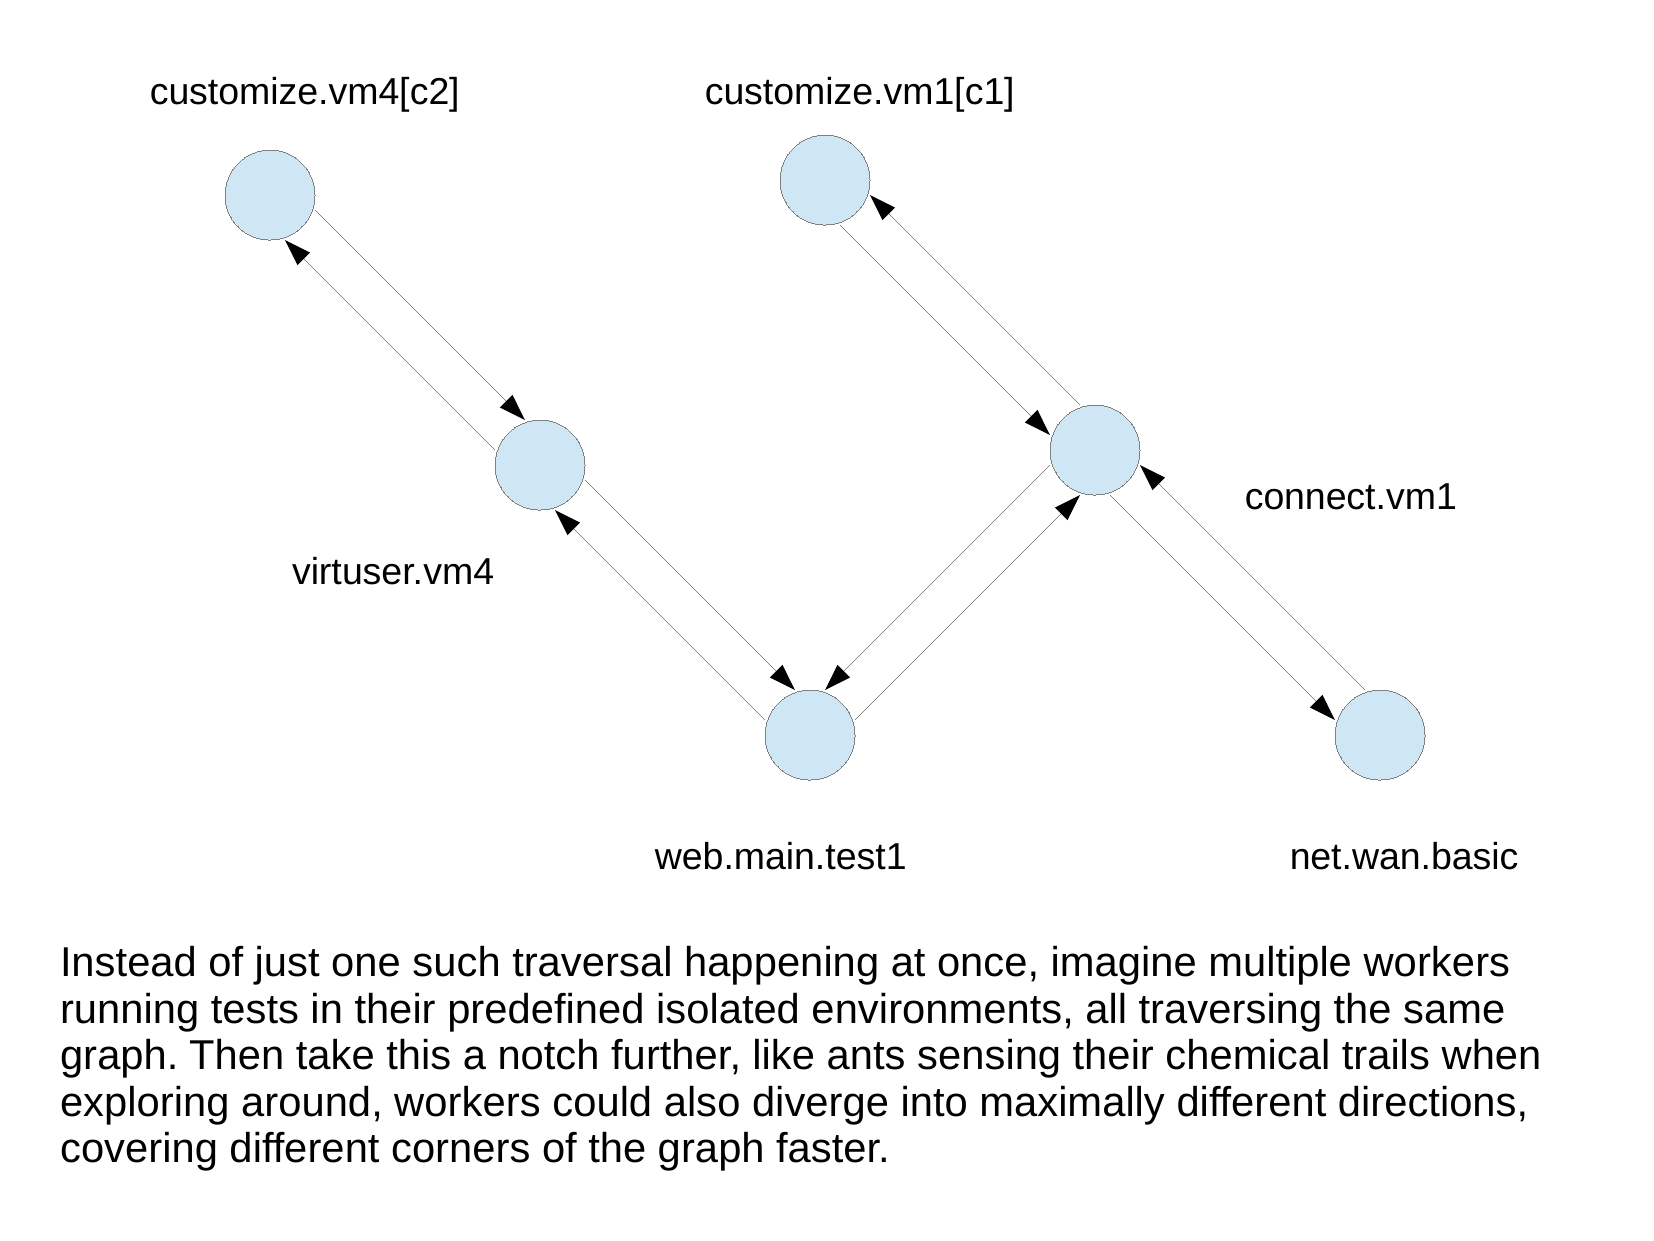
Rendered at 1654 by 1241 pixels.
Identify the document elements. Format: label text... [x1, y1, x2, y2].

text_box [780, 135, 871, 226]
text_box customize.vm1[c1] [690, 63, 1030, 121]
text_box connect.vm1 [1230, 468, 1545, 526]
text_box [765, 690, 856, 781]
text_box customize.vm4[c2] [135, 63, 475, 121]
text_box net.wan.basic [1275, 828, 1580, 886]
text_box web.main.test1 [640, 828, 958, 886]
text_box [1335, 690, 1426, 781]
text_box [1050, 405, 1141, 496]
text_box [495, 420, 586, 511]
text_box [225, 150, 316, 241]
text_box virtuser.vm4 [277, 543, 541, 601]
subtitle Instead of just one such traversal happening at once, imagine multiple workers running tests in their predefined isolated environments, all traversing the same graph. Then take this a notch further, like ants sensing their chemical trails when exploring around, workers could also diverge into maximally different directions, covering different corners of the graph faster. [60, 939, 1591, 1172]
